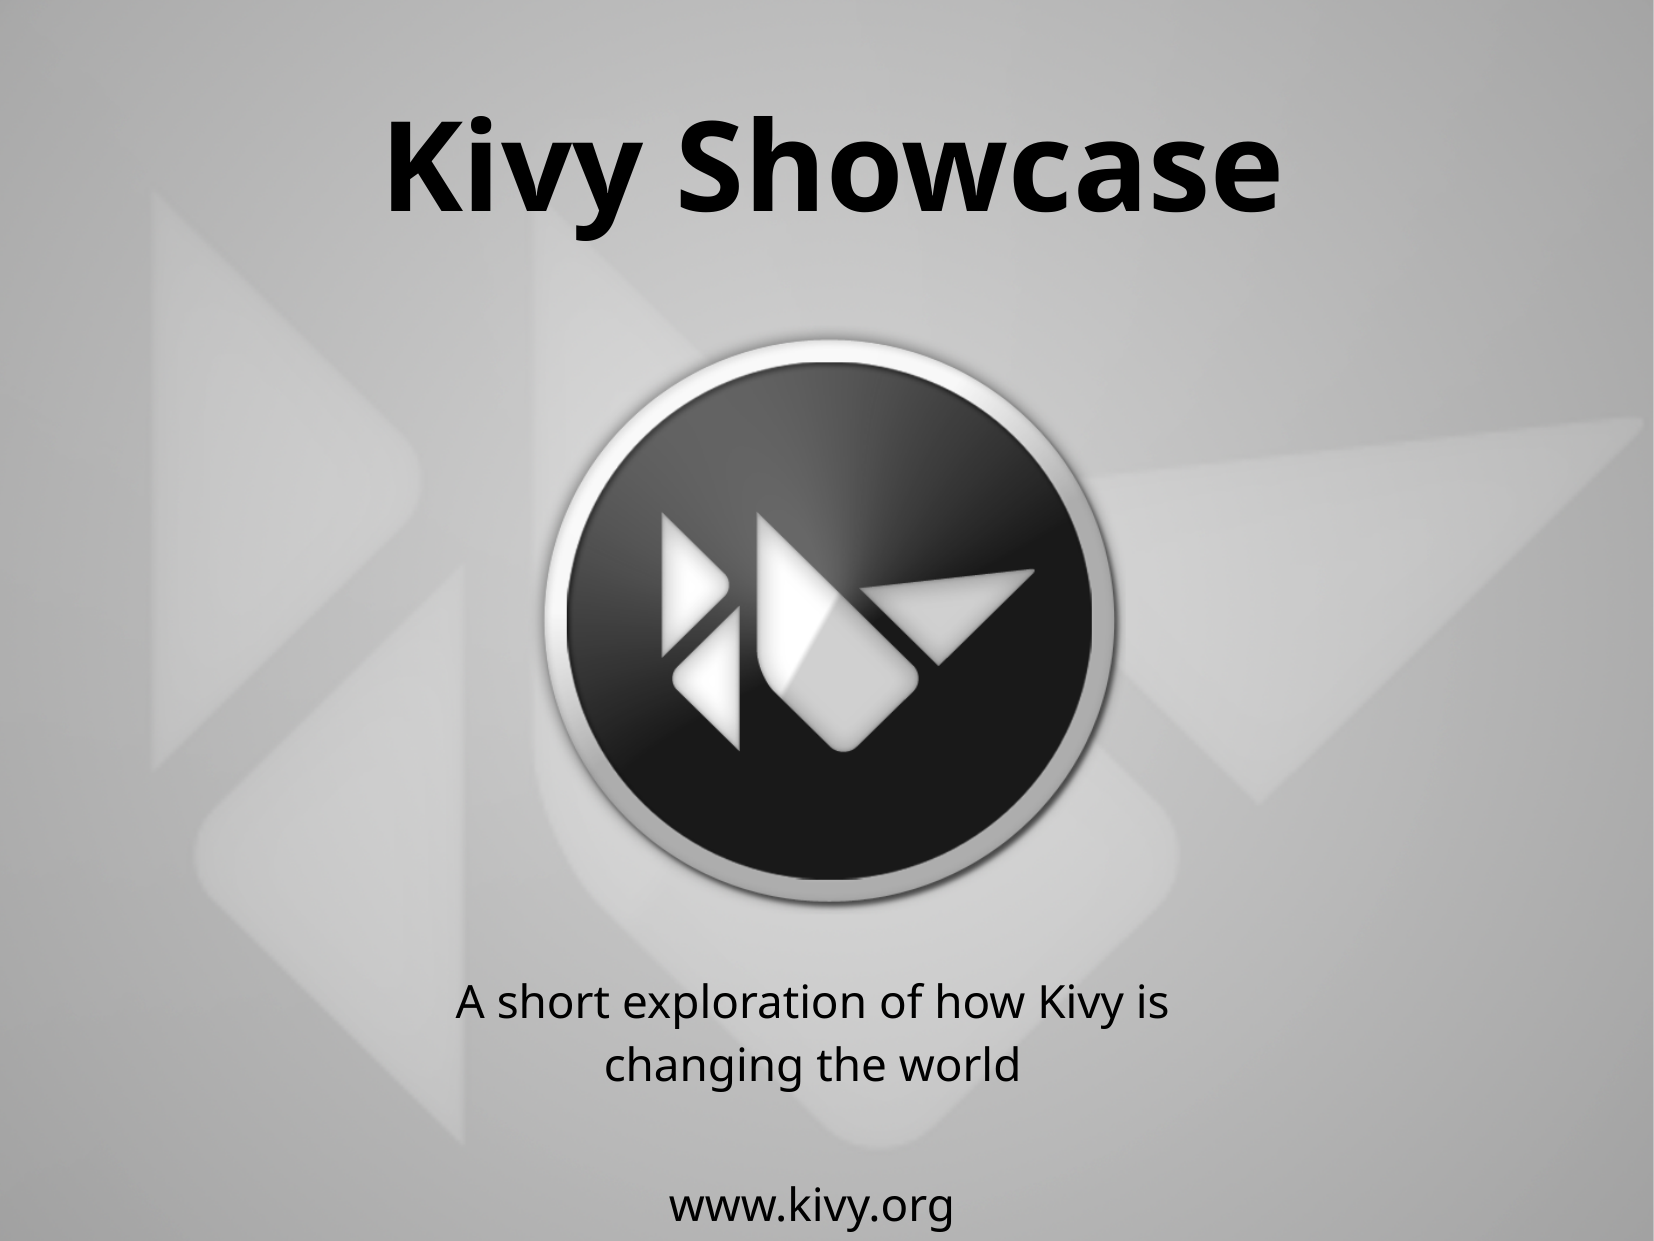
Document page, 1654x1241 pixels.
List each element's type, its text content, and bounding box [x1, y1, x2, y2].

picture [0, 0, 1654, 1241]
text_box A short exploration of how Kivy is changing the world [414, 941, 1211, 1123]
title Kivy Showcase [88, 59, 1577, 267]
text_box www.kivy.org [561, 1167, 1063, 1241]
